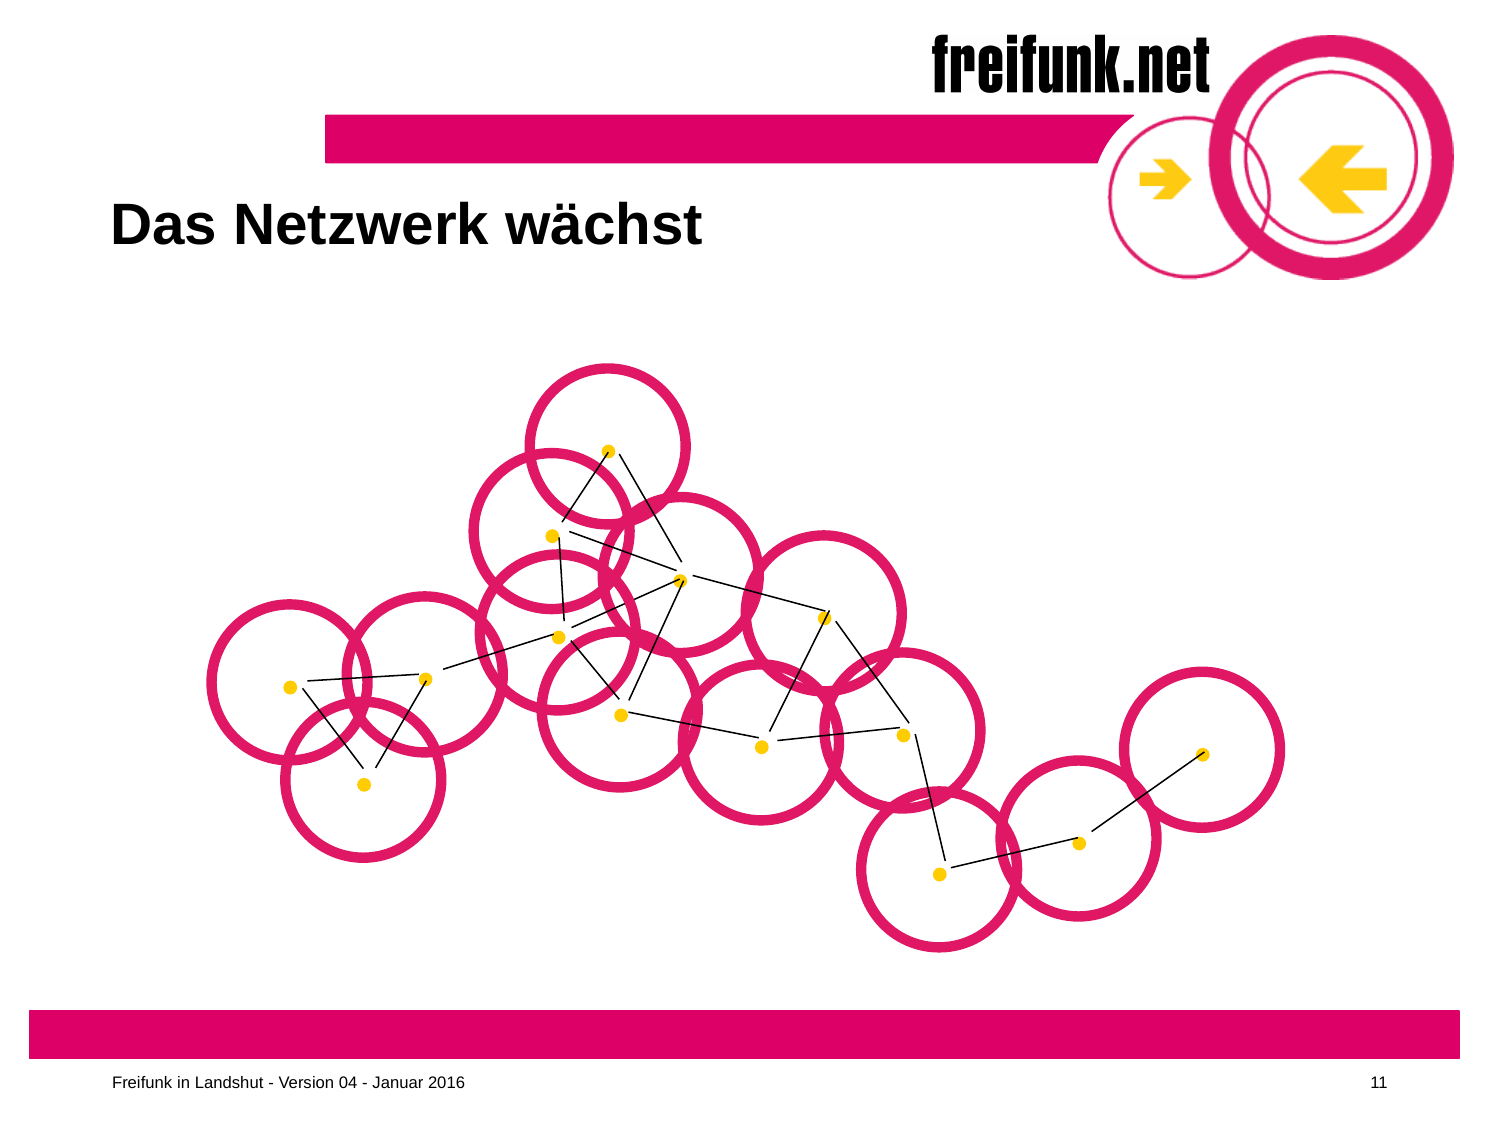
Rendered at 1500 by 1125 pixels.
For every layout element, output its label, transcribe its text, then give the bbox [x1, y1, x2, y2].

text_box [1195, 747, 1210, 762]
title Das Netzwerk wächst [110, 160, 1093, 282]
picture [932, 34, 1454, 280]
text_box [418, 672, 433, 687]
text_box [551, 630, 566, 645]
text_box [283, 680, 298, 695]
text_box [357, 777, 372, 792]
text_box [817, 611, 827, 625]
text_box [545, 529, 560, 544]
text_box [601, 444, 616, 459]
text_box [824, 614, 832, 626]
footer Freifunk in Landshut - Version 04 - Januar 2016 [112, 1058, 1090, 1106]
text_box [673, 574, 688, 588]
text_box [1072, 836, 1087, 851]
text_box [896, 728, 911, 743]
text_box [614, 708, 629, 723]
text_box [754, 740, 769, 755]
text_box [932, 867, 947, 882]
slide_number <Foliennummer> [1107, 1058, 1388, 1106]
